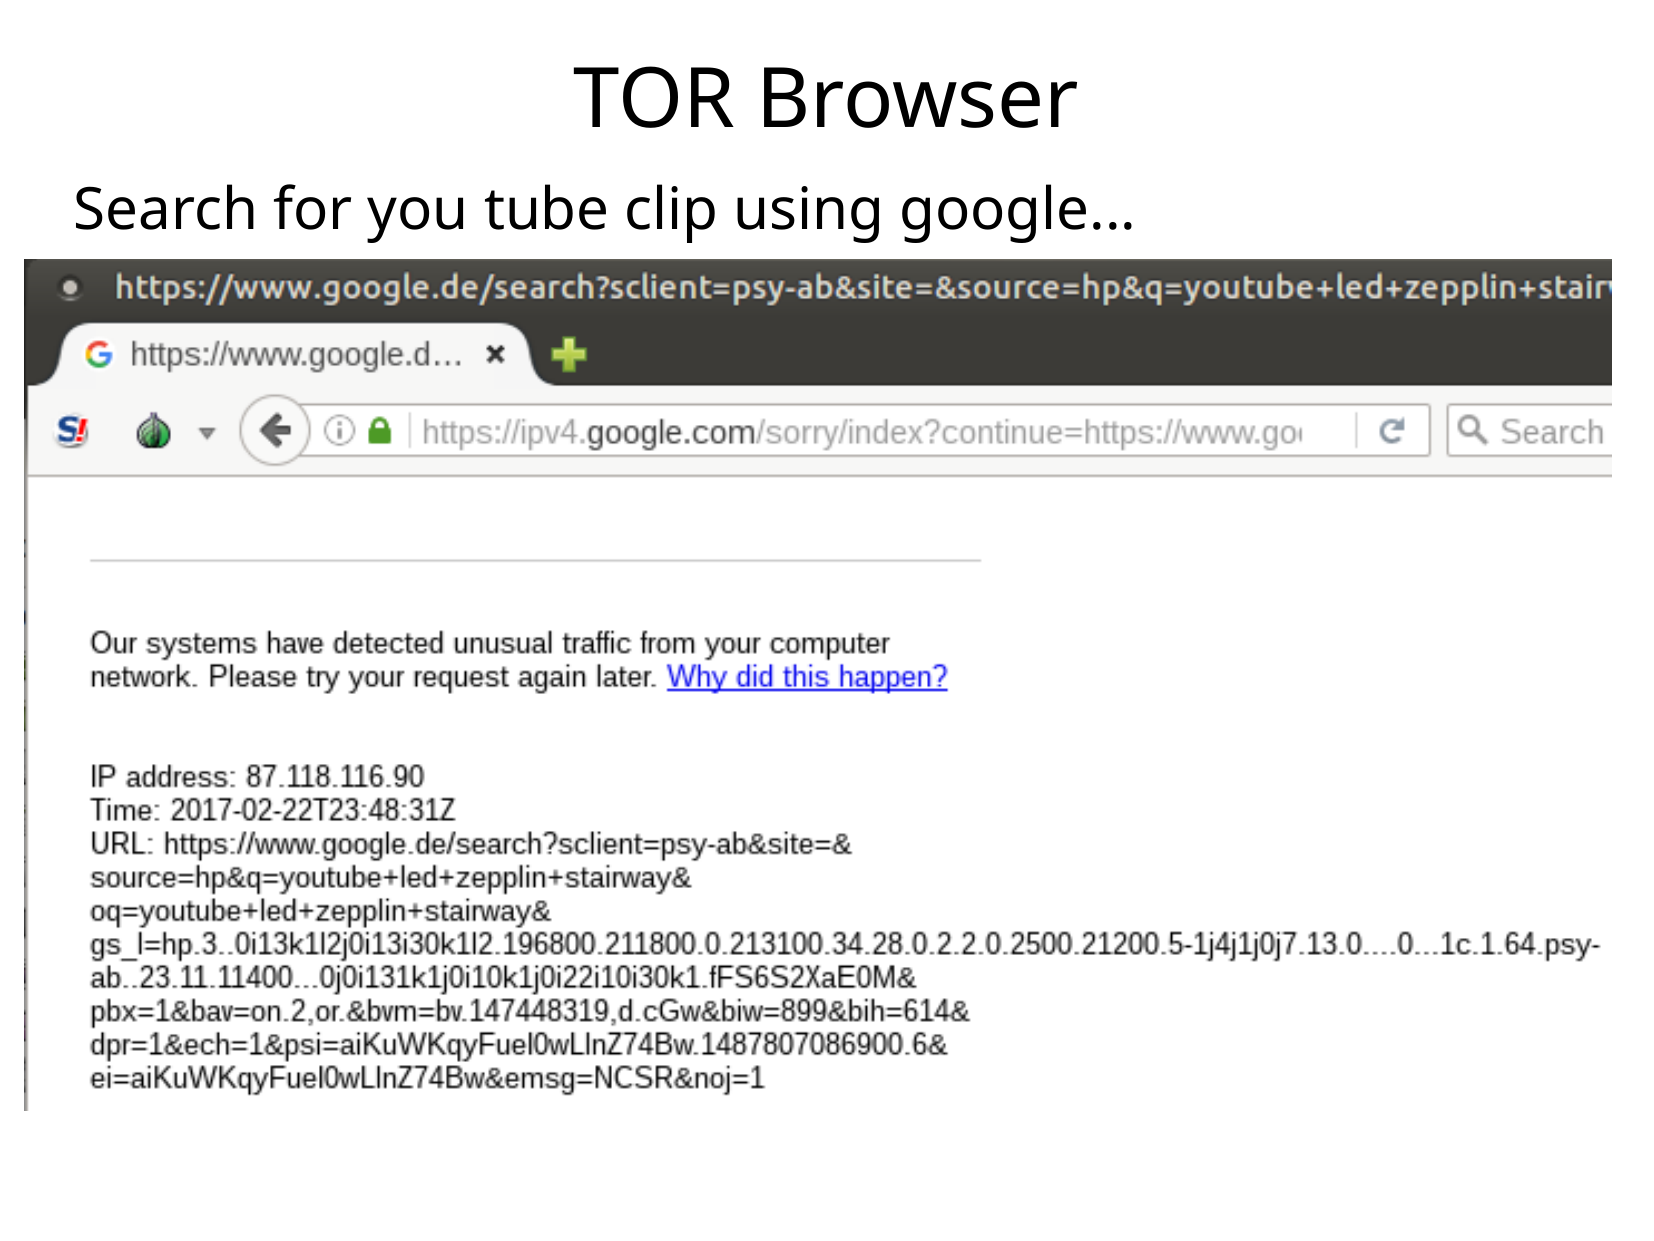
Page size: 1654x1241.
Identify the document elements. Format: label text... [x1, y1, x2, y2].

title TOR Browser [82, 49, 1571, 141]
text_box Search for you tube clip using google... [59, 141, 1571, 259]
picture [24, 259, 1612, 1111]
